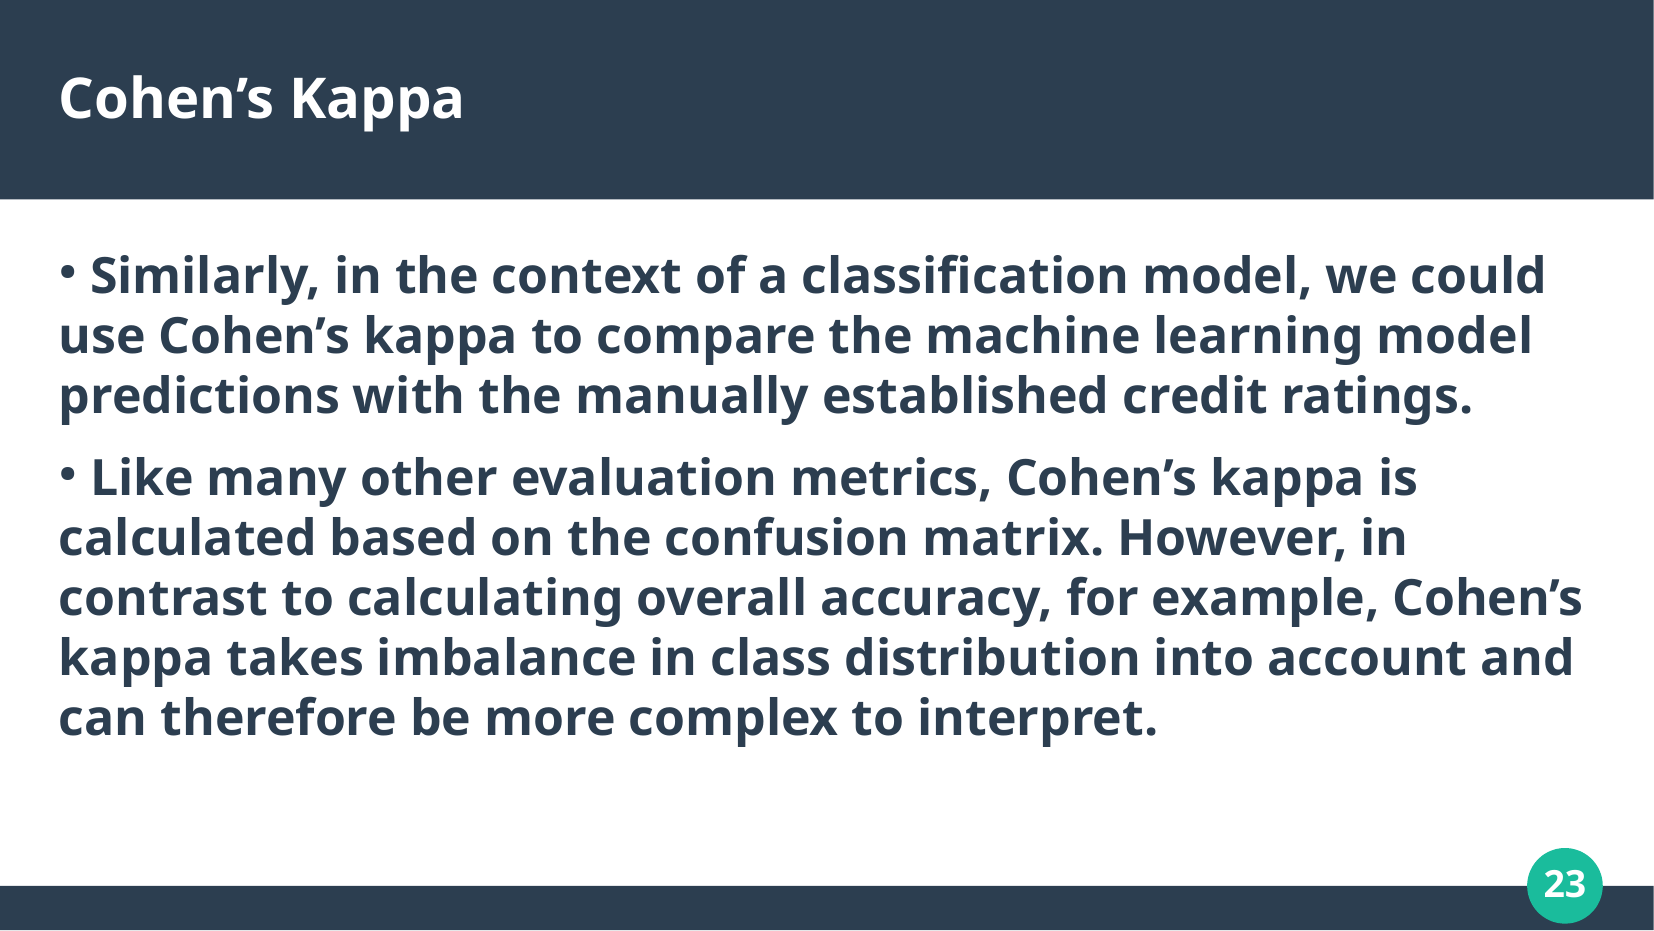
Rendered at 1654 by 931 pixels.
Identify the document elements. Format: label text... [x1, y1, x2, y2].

title Cohen’s Kappa [59, 37, 1595, 155]
list Similarly, in the context of a classification model, we could use Cohen’s kappa to compare the machine learning model predictions with the manually established credit ratings. Like many other evaluation metrics, Cohen’s kappa is calculated based on the confusion matrix. However, in contrast to calculating overall accuracy, for example, Cohen’s kappa takes imbalance in class distribution into account and can therefore be more complex to interpret. [59, 243, 1595, 864]
